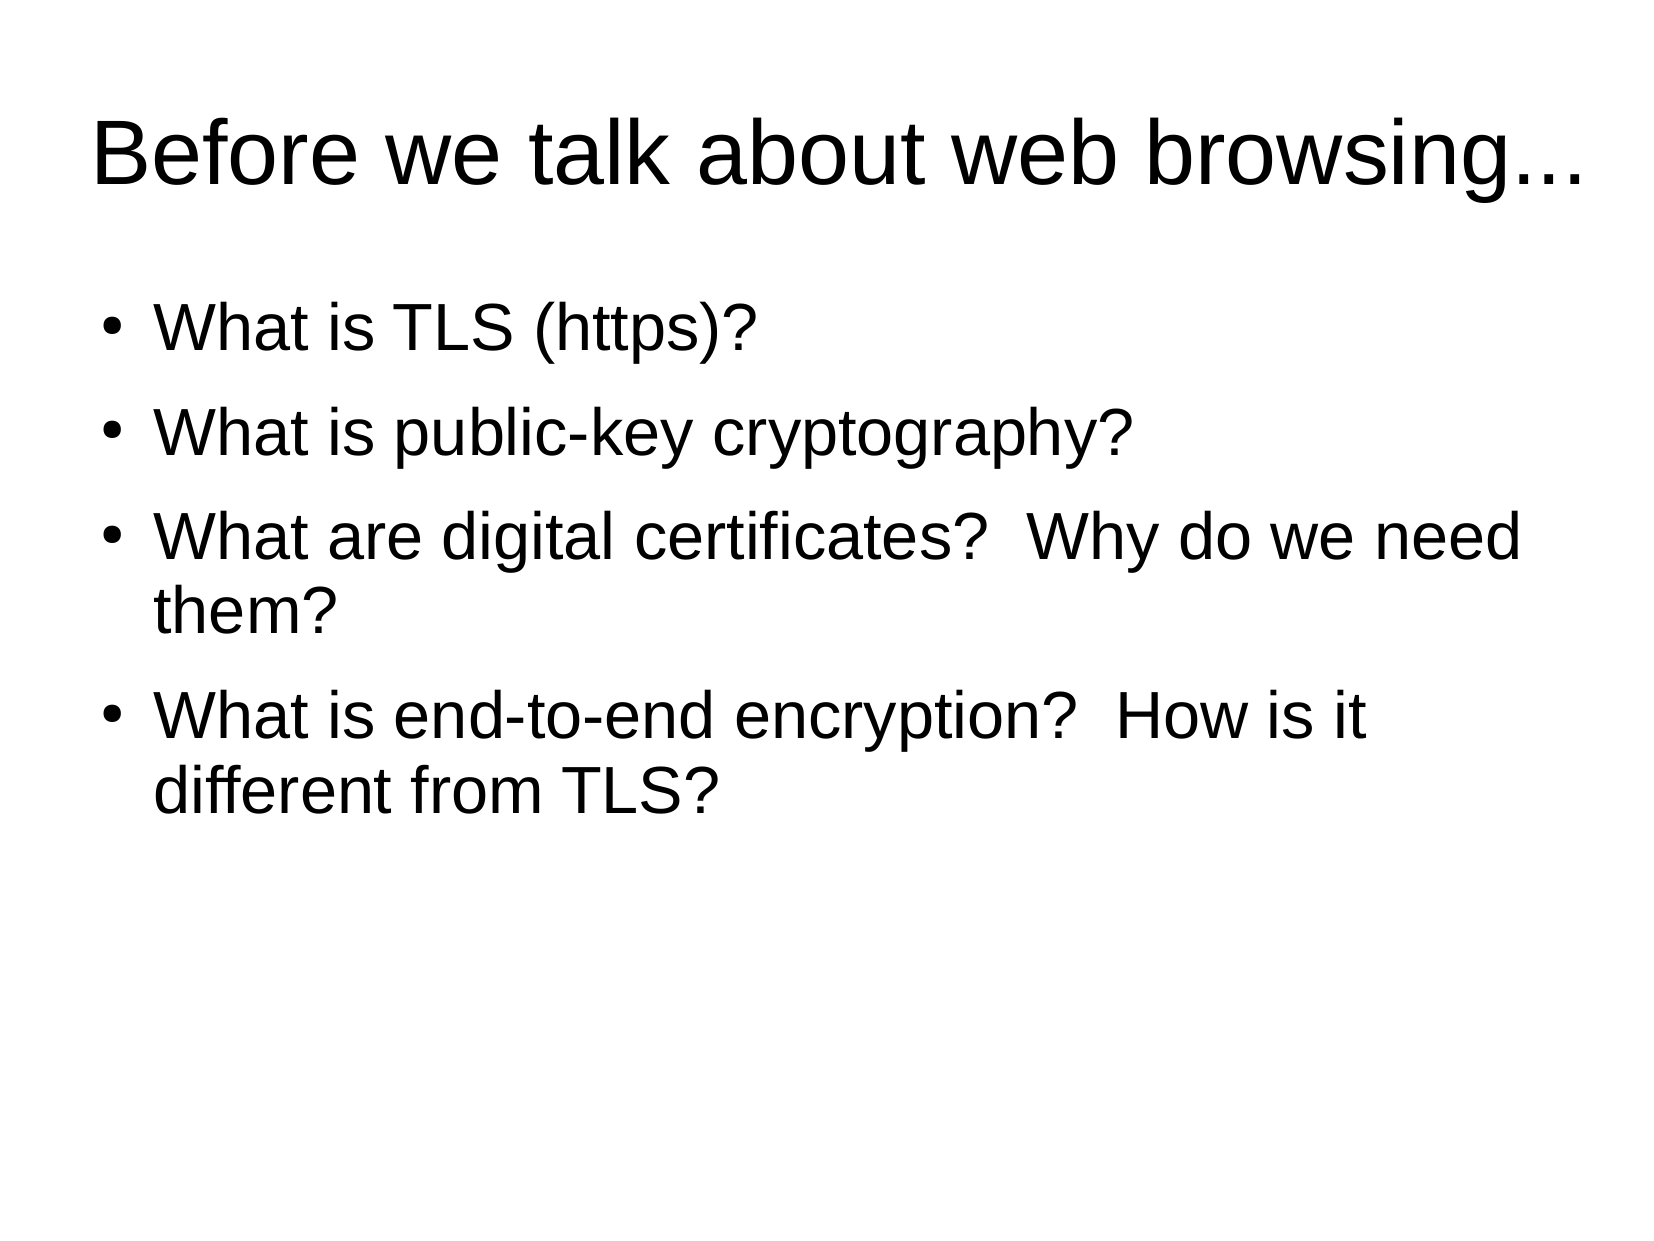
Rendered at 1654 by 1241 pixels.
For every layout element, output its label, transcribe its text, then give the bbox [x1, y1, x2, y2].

title Before we talk about web browsing... [60, 49, 1621, 257]
list What is TLS (https)? What is public-key cryptography? What are digital certificates? Why do we need them? What is end-to-end encryption? How is it different from TLS? [82, 290, 1571, 1010]
